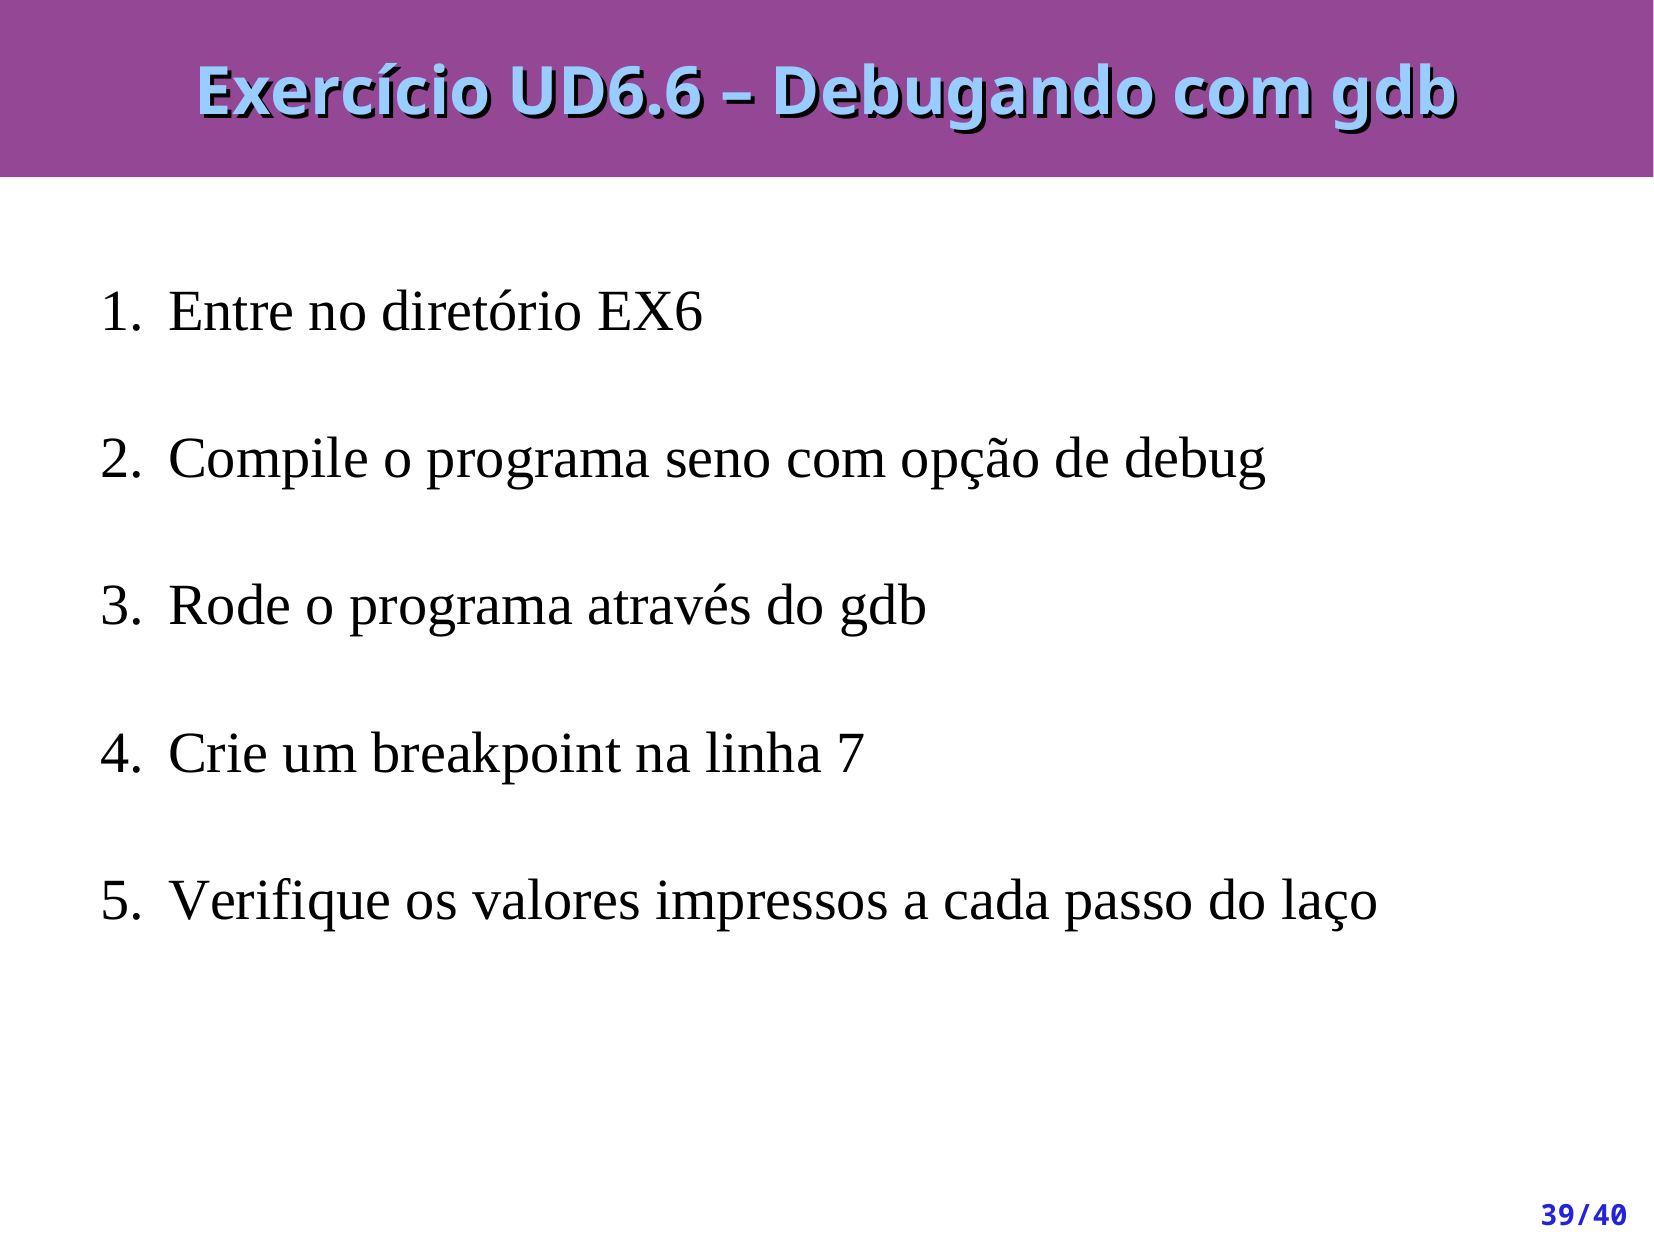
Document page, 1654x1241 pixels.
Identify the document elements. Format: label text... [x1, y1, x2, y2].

title Exercício UD6.6 – Debugando com gdb [0, 0, 1654, 178]
list Entre no diretório EX6 Compile o programa seno com opção de debug Rode o programa através do gdb Crie um breakpoint na linha 7 Verifique os valores impressos a cada passo do laço [82, 278, 1571, 1097]
